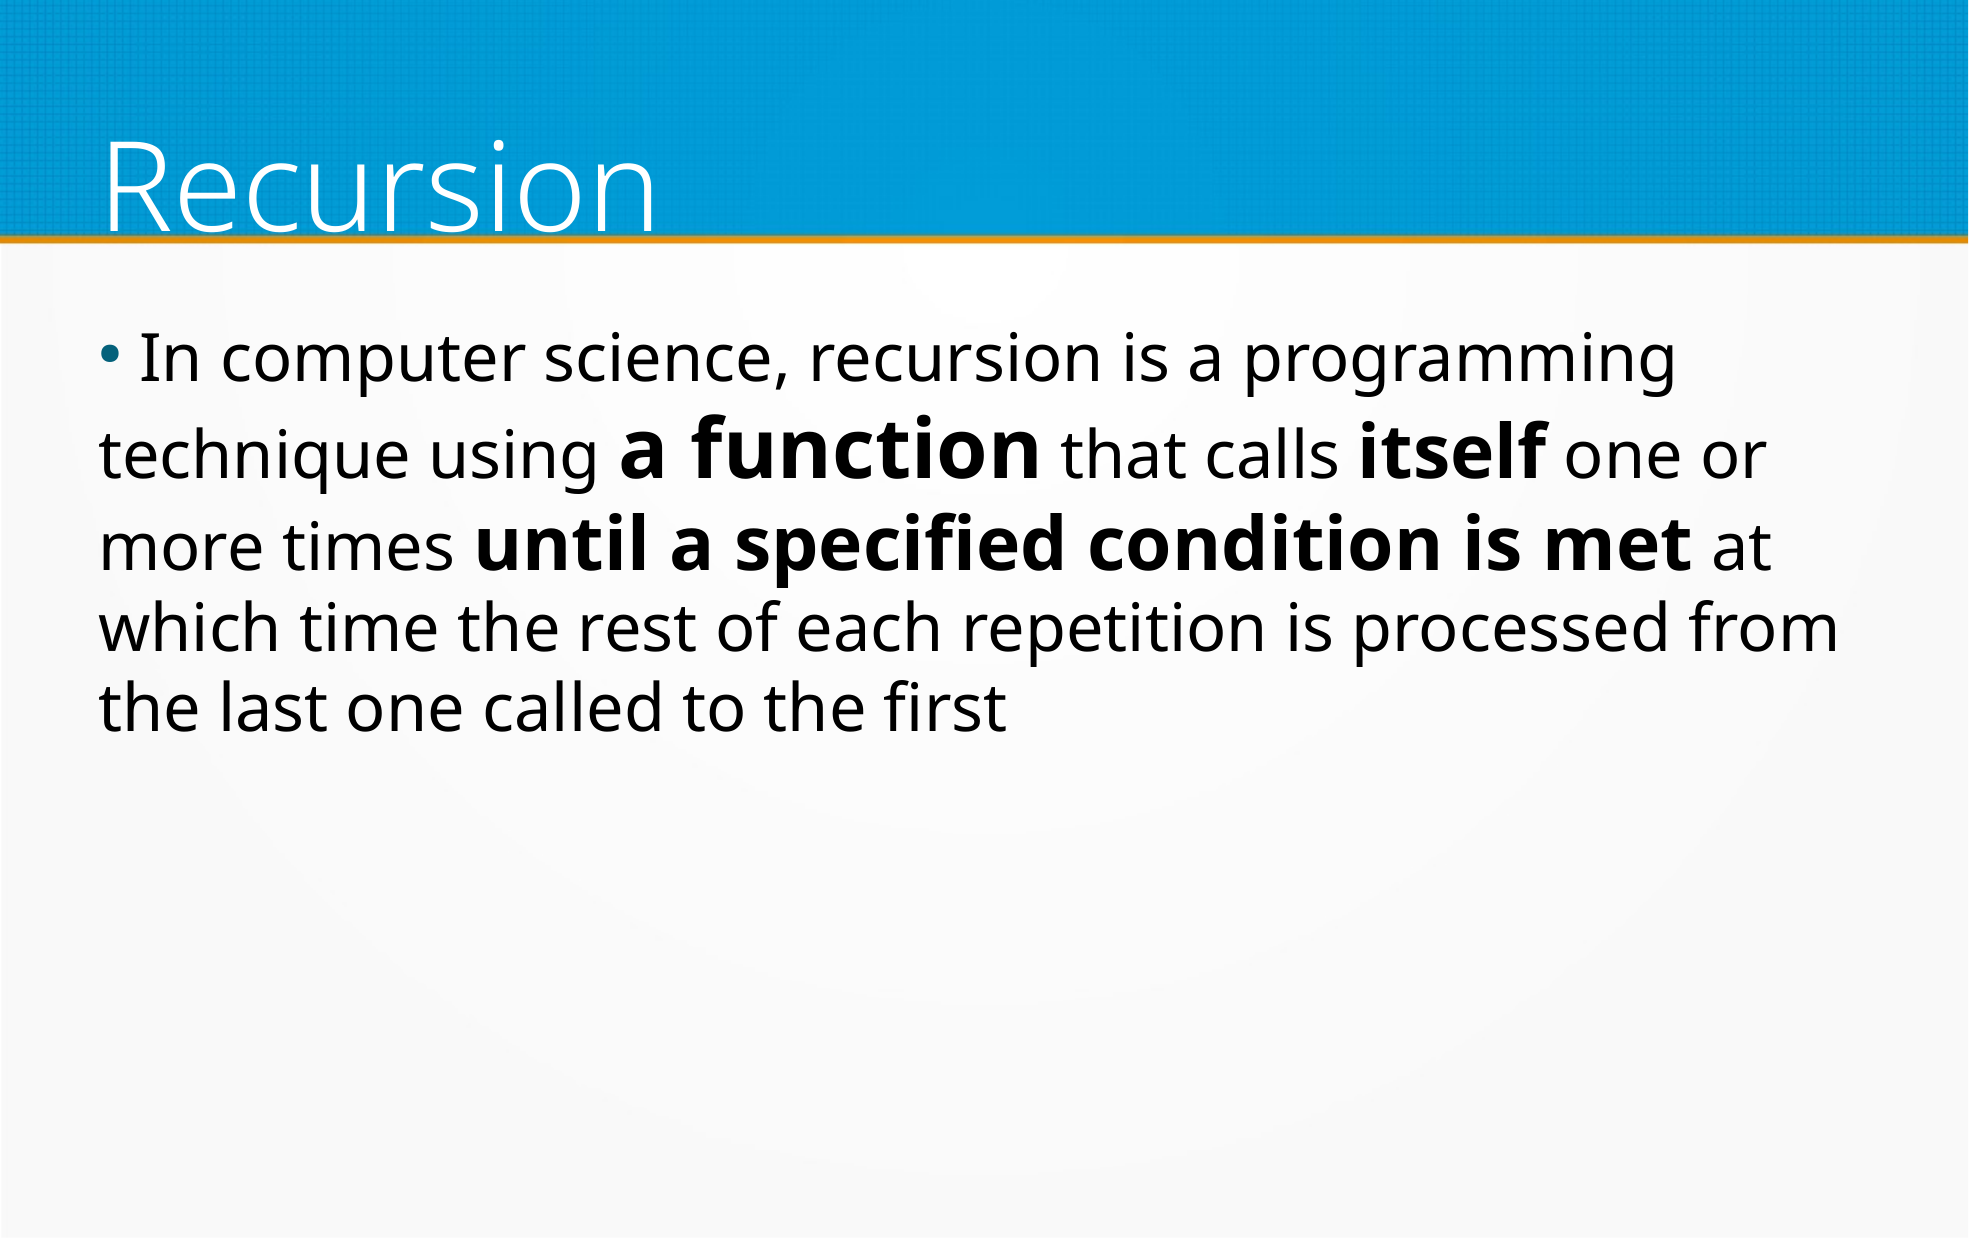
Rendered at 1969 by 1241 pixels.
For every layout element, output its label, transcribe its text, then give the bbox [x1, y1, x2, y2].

picture [0, 233, 1969, 1241]
title Recursion [98, 49, 1870, 257]
list In computer science, recursion is a programming technique using a function that calls itself one or more times until a specified condition is met at which time the rest of each repetition is processed from the last one called to the first [98, 315, 1860, 1156]
